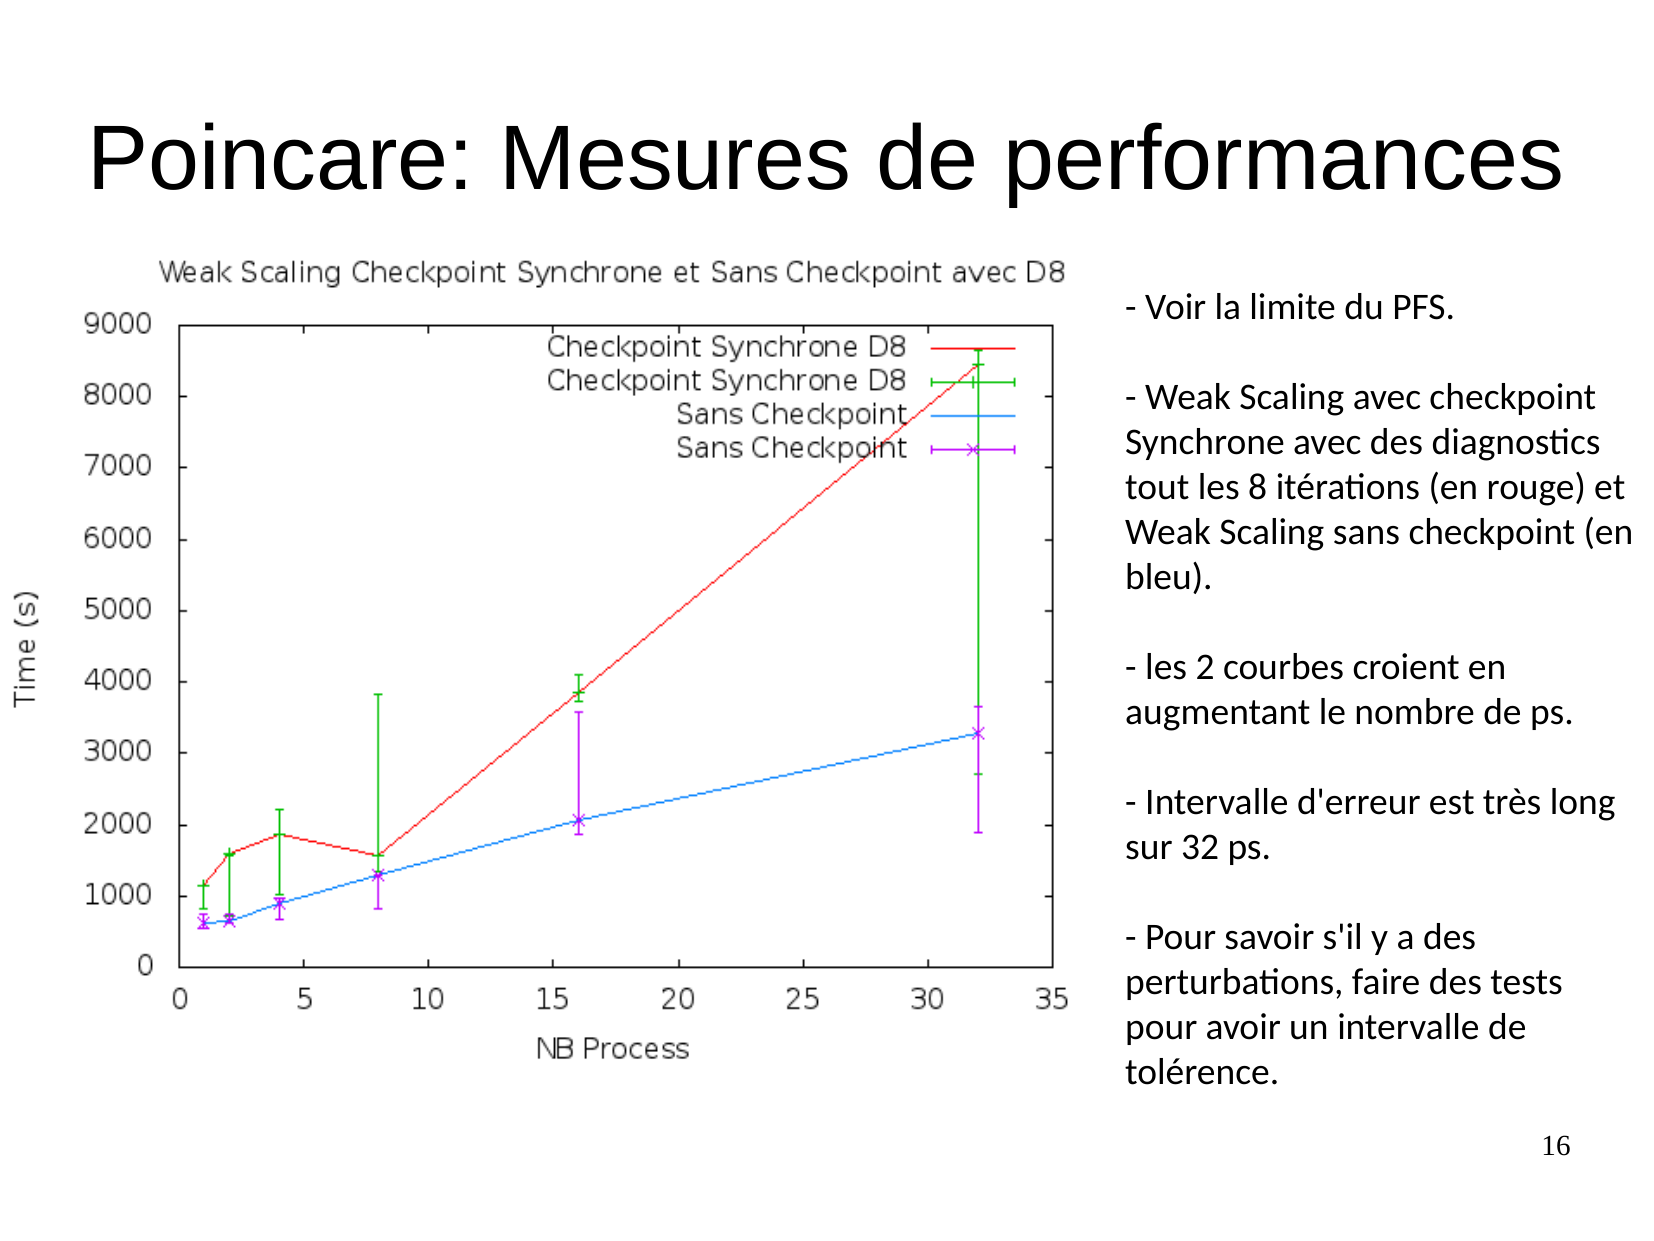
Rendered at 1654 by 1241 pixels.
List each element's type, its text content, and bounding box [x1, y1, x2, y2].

picture [4, 224, 1111, 1075]
title Poincare: Mesures de performances [82, 49, 1571, 257]
text_box - Voir la limite du PFS. - Weak Scaling avec checkpoint Synchrone avec des diagnostics tout les 8 itérations (en rouge) et Weak Scaling sans checkpoint (en bleu). - les 2 courbes croient en augmentant le nombre de ps. - Intervalle d'erreur est très long sur 32 ps. - Pour savoir s'il y a des perturbations, faire des tests pour avoir un intervalle de tolérence. [1110, 274, 1654, 1100]
